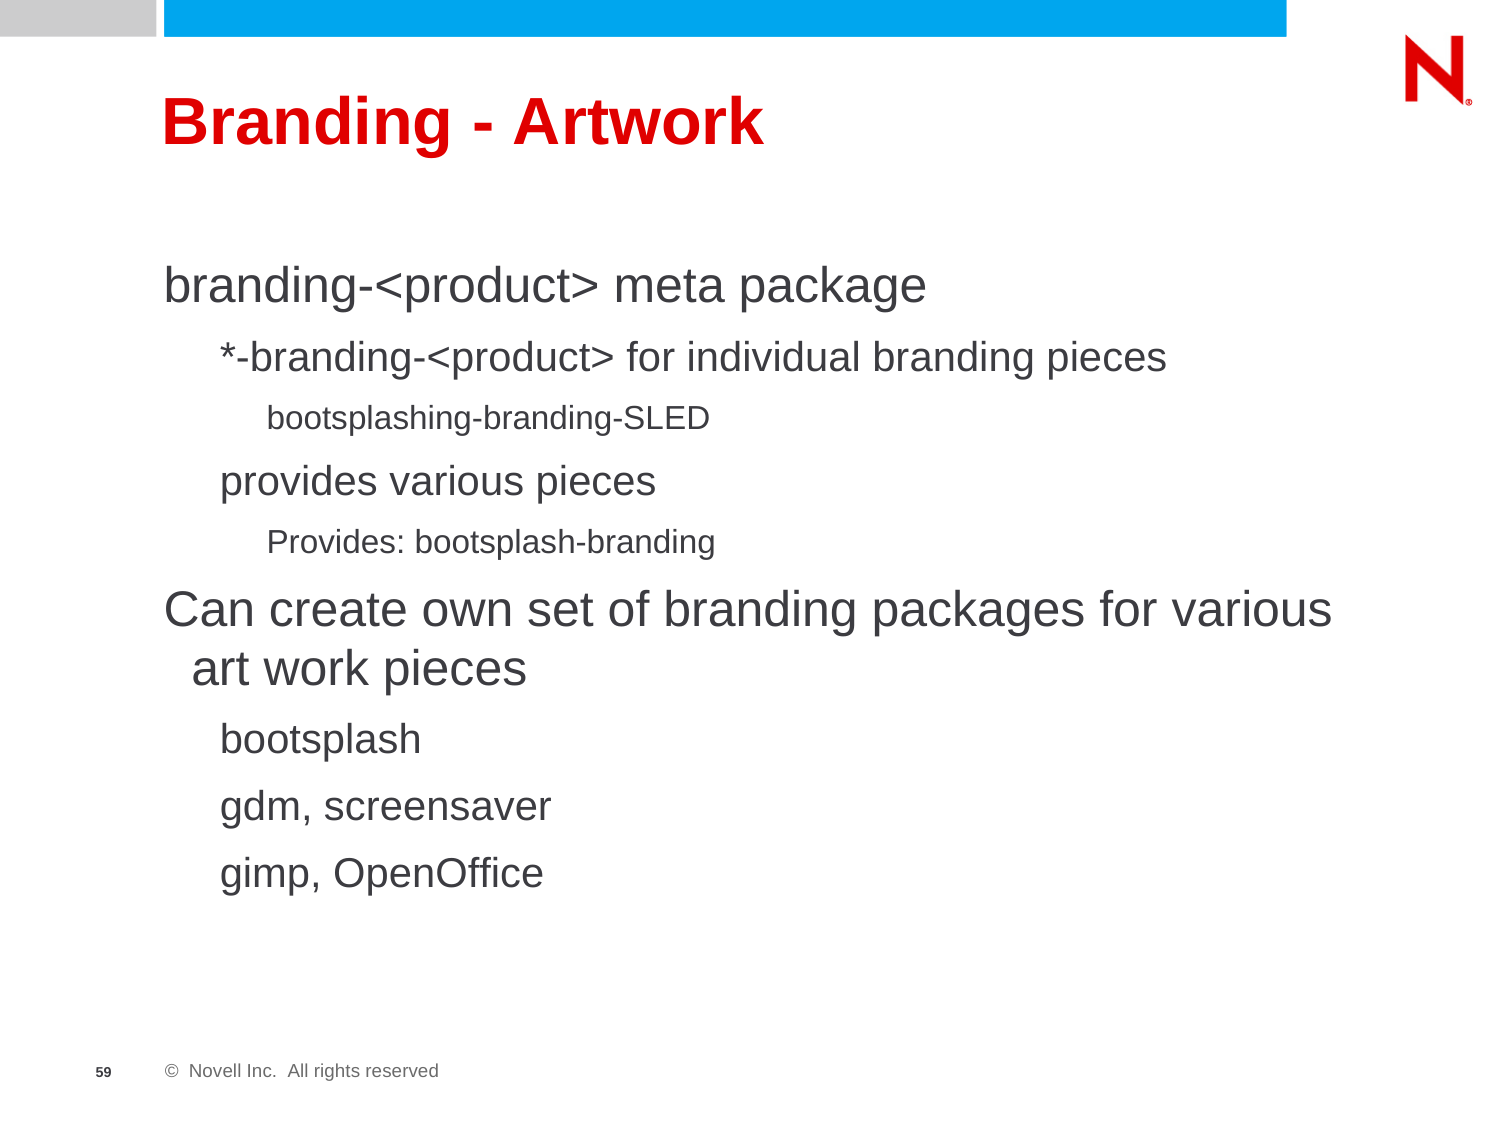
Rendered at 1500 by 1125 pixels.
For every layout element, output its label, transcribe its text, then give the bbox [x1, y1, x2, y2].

picture [1403, 32, 1473, 107]
list branding-<product> meta package *-branding-<product> for individual branding pieces bootsplashing-branding-SLED provides various pieces Provides: bootsplash-branding Can create own set of branding packages for various art work pieces bootsplash gdm, screensaver gimp, OpenOffice [163, 254, 1404, 986]
title Branding - Artwork [161, 41, 1383, 205]
